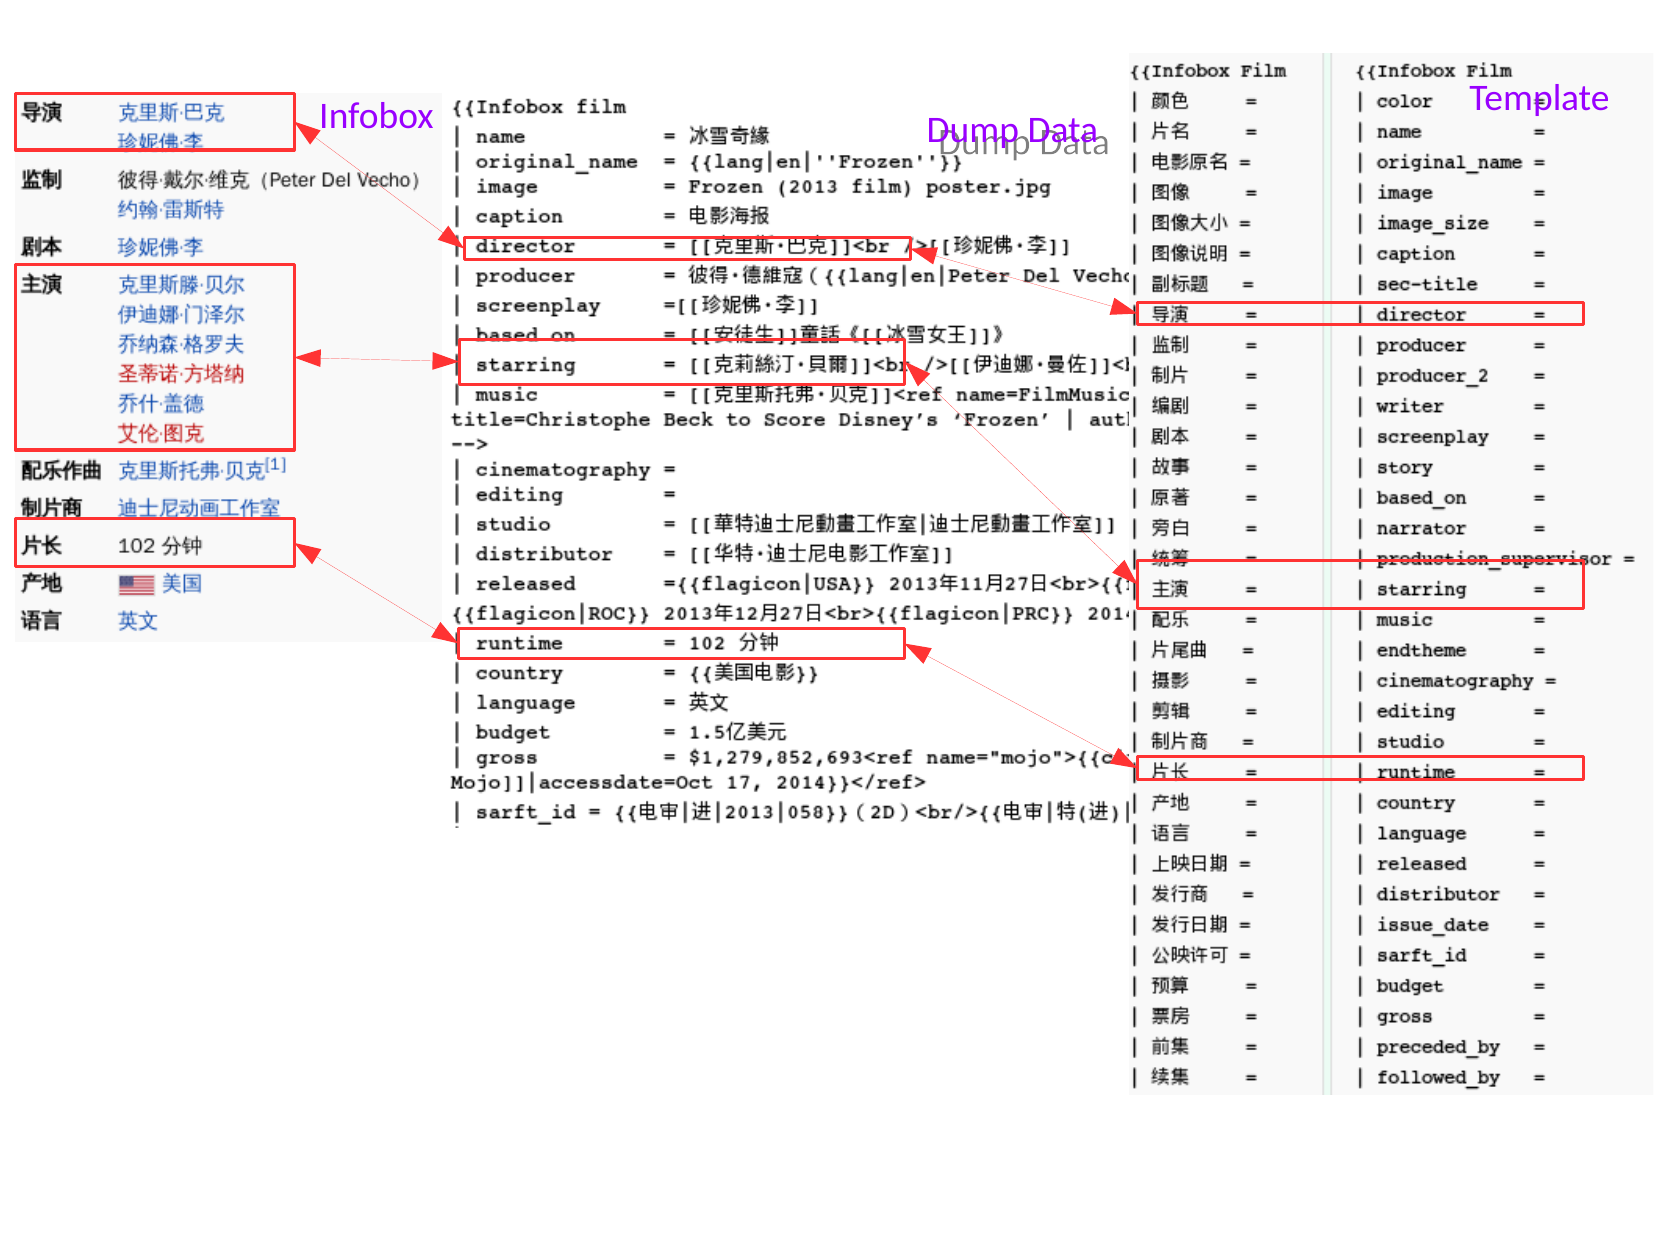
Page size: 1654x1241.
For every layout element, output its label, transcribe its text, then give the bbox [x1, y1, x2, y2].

text_box [458, 628, 905, 659]
text_box [15, 518, 295, 567]
text_box [1137, 302, 1584, 325]
picture [448, 53, 1654, 1095]
text_box Infobox [304, 138, 325, 146]
picture [15, 125, 442, 360]
text_box Infobox [304, 93, 449, 146]
text_box [1137, 560, 1584, 609]
text_box [15, 93, 295, 151]
text_box Dump Data [911, 107, 1113, 160]
text_box Template [1454, 74, 1625, 127]
text_box [459, 339, 905, 385]
picture [15, 546, 442, 642]
picture [329, 146, 442, 231]
text_box [1137, 756, 1584, 780]
text_box [15, 264, 295, 451]
picture [295, 93, 304, 124]
picture [15, 359, 442, 629]
text_box [464, 237, 911, 260]
